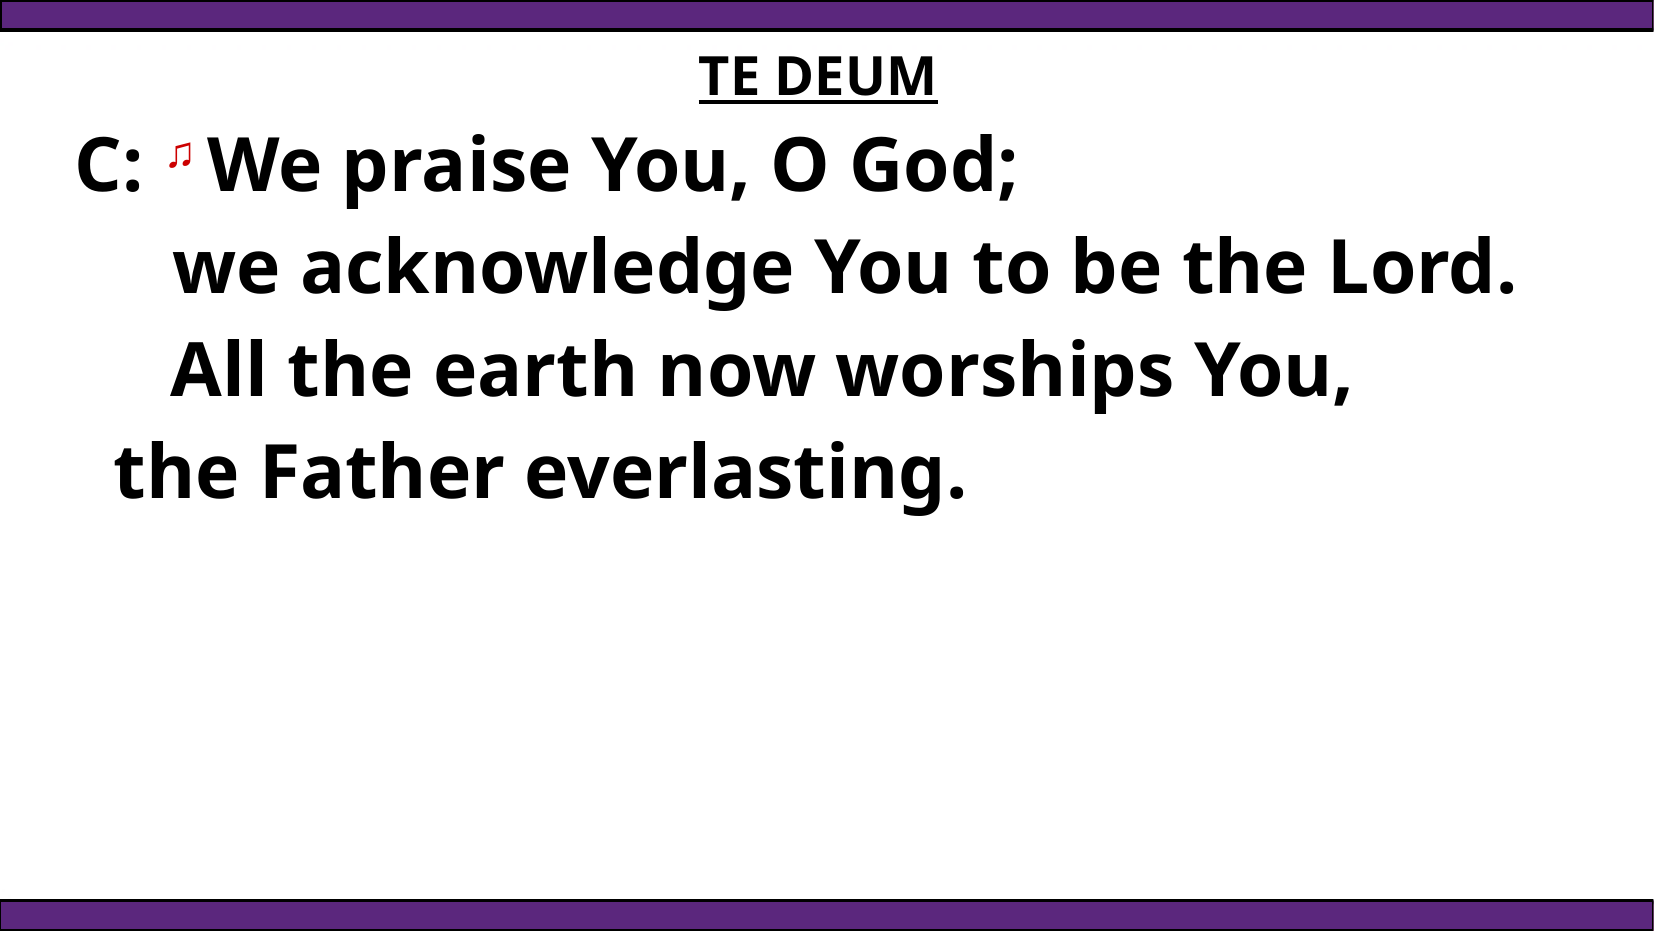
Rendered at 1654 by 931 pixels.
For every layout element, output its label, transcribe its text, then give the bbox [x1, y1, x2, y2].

text_box [0, 900, 1654, 931]
text_box [0, 0, 1654, 31]
text_box TE DEUM C: ♫ We praise You, O God; we acknowledge You to be the Lord. All the earth now worships You, the Father everlasting. [60, 30, 1577, 517]
picture [0, 31, 1654, 900]
